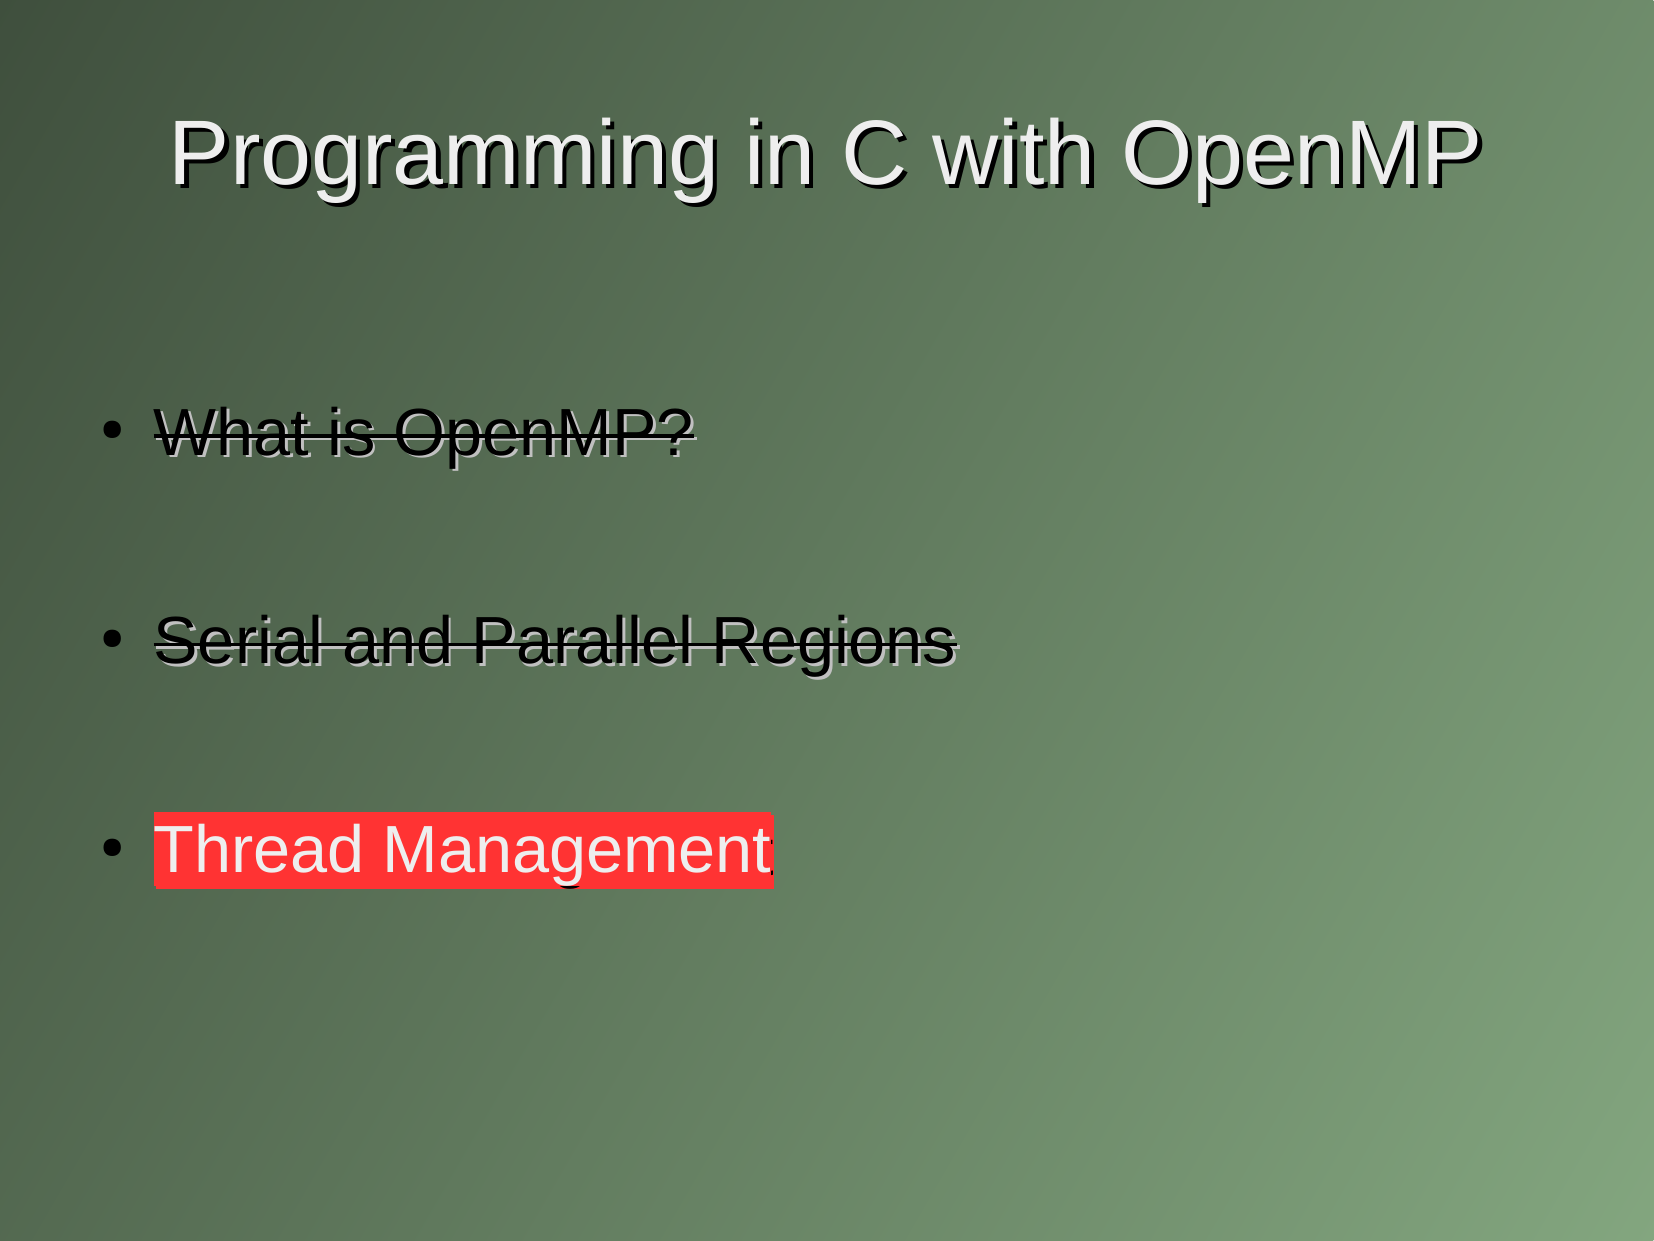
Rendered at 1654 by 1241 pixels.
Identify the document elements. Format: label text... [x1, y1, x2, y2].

list What is OpenMP? Serial and Parallel Regions Thread Management [82, 290, 1571, 1010]
title Programming in C with OpenMP [82, 49, 1571, 257]
